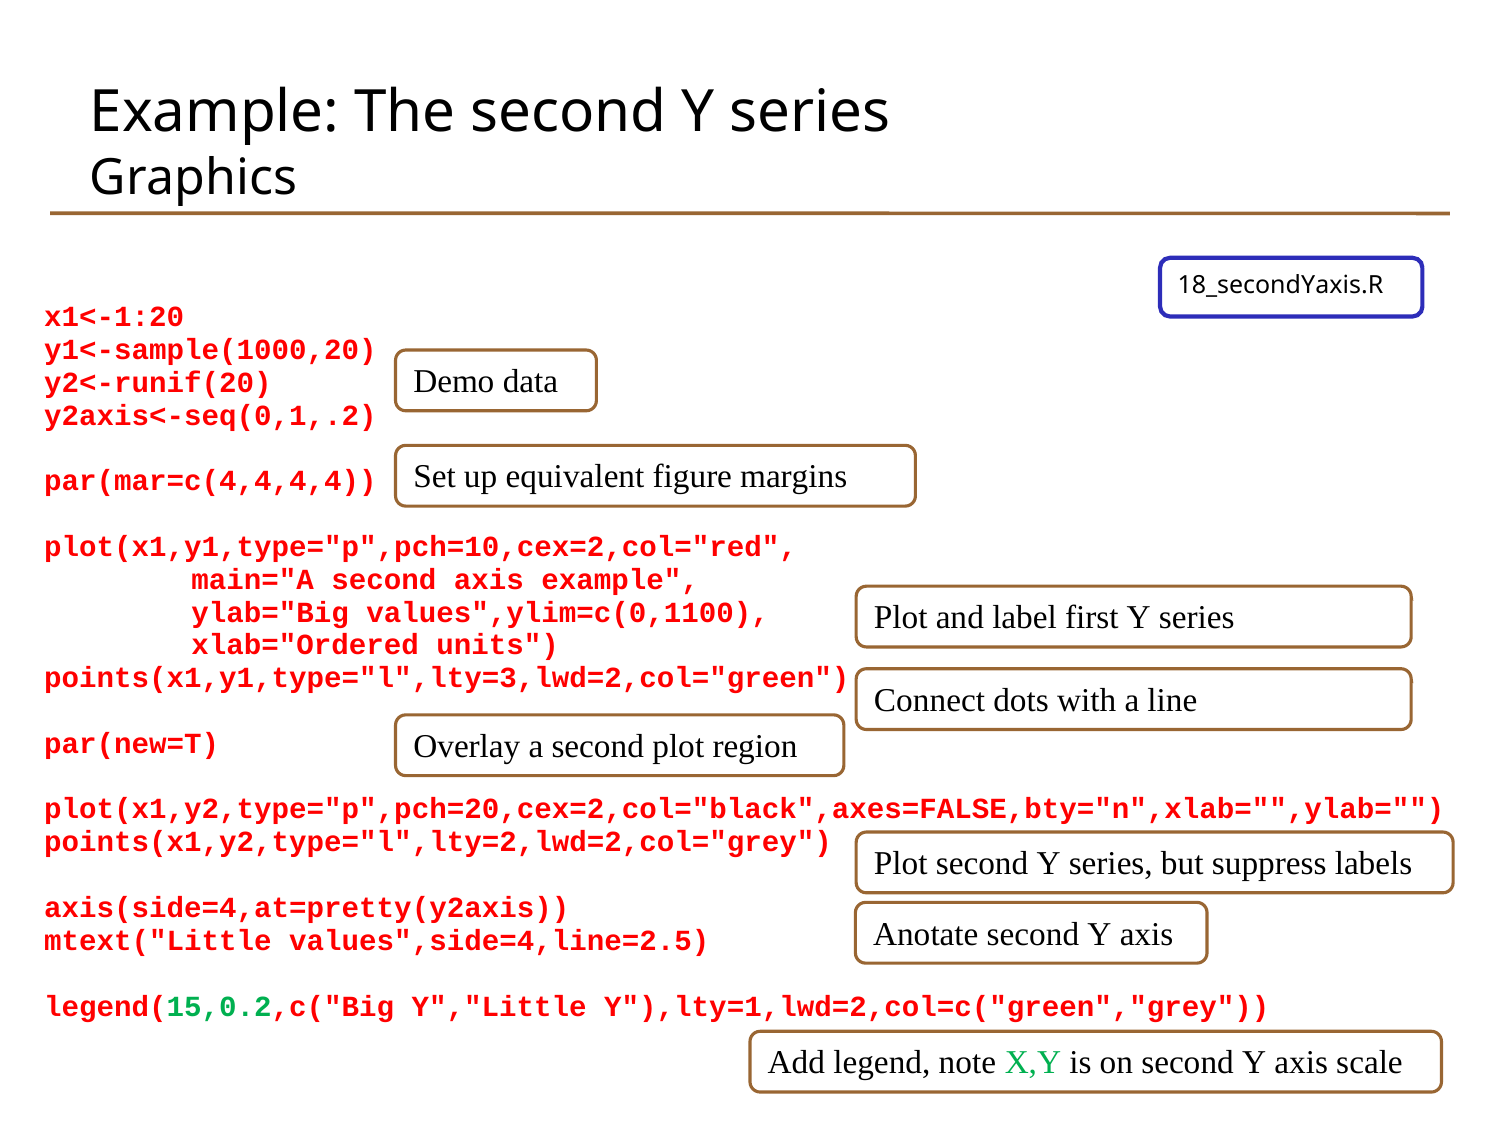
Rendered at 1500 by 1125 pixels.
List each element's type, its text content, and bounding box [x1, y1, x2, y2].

text_box Overlay a second plot region [395, 714, 844, 776]
text_box x1<-1:20 y1<-sample(1000,20) y2<-runif(20) y2axis<-seq(0,1,.2) par(mar=c(4,4,4,4)) plot(x1,y1,type="p",pch=10,cex=2,col="red", main="A second axis example", ylab="Big values",ylim=c(0,1100), xlab="Ordered units") points(x1,y1,type="l",lty=3,lwd=2,col="green") par(new=T) plot(x1,y2,type="p",pch=20,cex=2,col="black",axes=FALSE,bty="n",xlab="",ylab="") points(x1,y2,type="l",lty=2,lwd=2,col="grey") axis(side=4,at=pretty(y2axis)) mtext("Little values",side=4,line=2.5) legend(15,0.2,c("Big Y","Little Y"),lty=1,lwd=2,col=c("green","grey")) [29, 290, 1465, 1031]
text_box Plot and label first Y series [856, 586, 1412, 647]
text_box Example: The second Y series Graphics [75, 44, 1425, 233]
text_box Set up equivalent figure margins [395, 445, 916, 507]
text_box Add legend, note X,Y is on second Y axis scale [750, 1031, 1442, 1093]
text_box Demo data [395, 350, 597, 411]
text_box Plot second Y series, but suppress labels [856, 832, 1454, 893]
text_box Anotate second Y axis [855, 902, 1208, 964]
text_box 18_secondYaxis.R [1160, 257, 1423, 317]
text_box Connect dots with a line [856, 668, 1412, 730]
